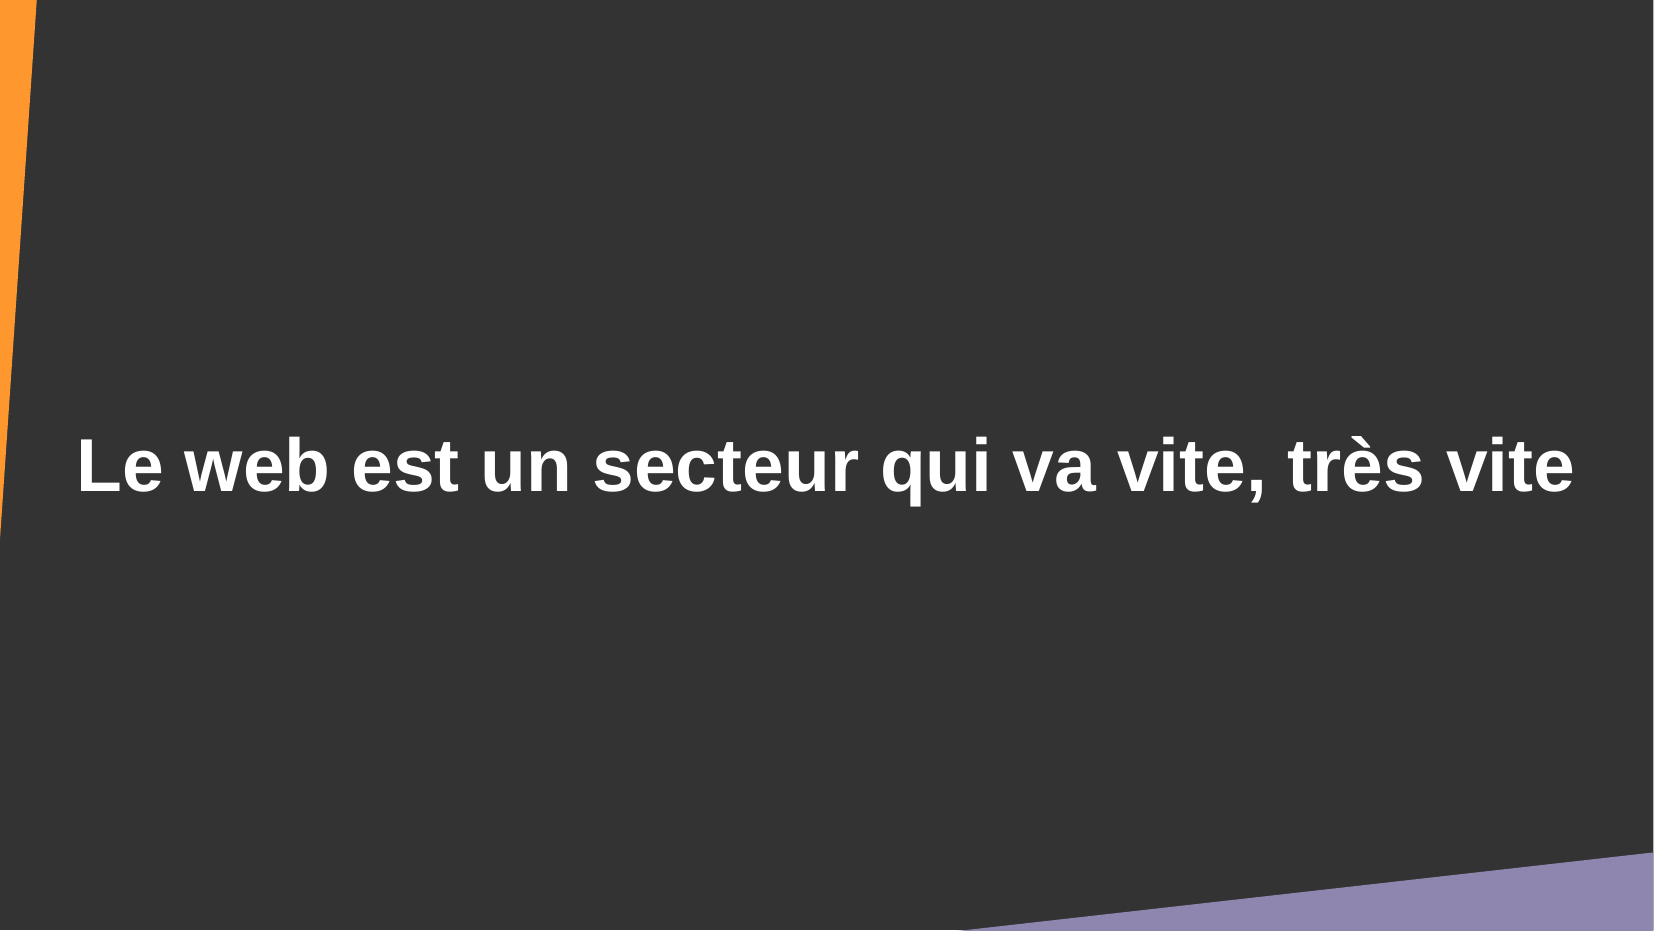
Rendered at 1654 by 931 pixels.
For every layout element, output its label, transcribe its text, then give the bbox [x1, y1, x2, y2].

text_box [0, 0, 37, 539]
title Le web est un secteur qui va vite, très vite [19, 423, 1635, 508]
text_box [957, 852, 1654, 931]
